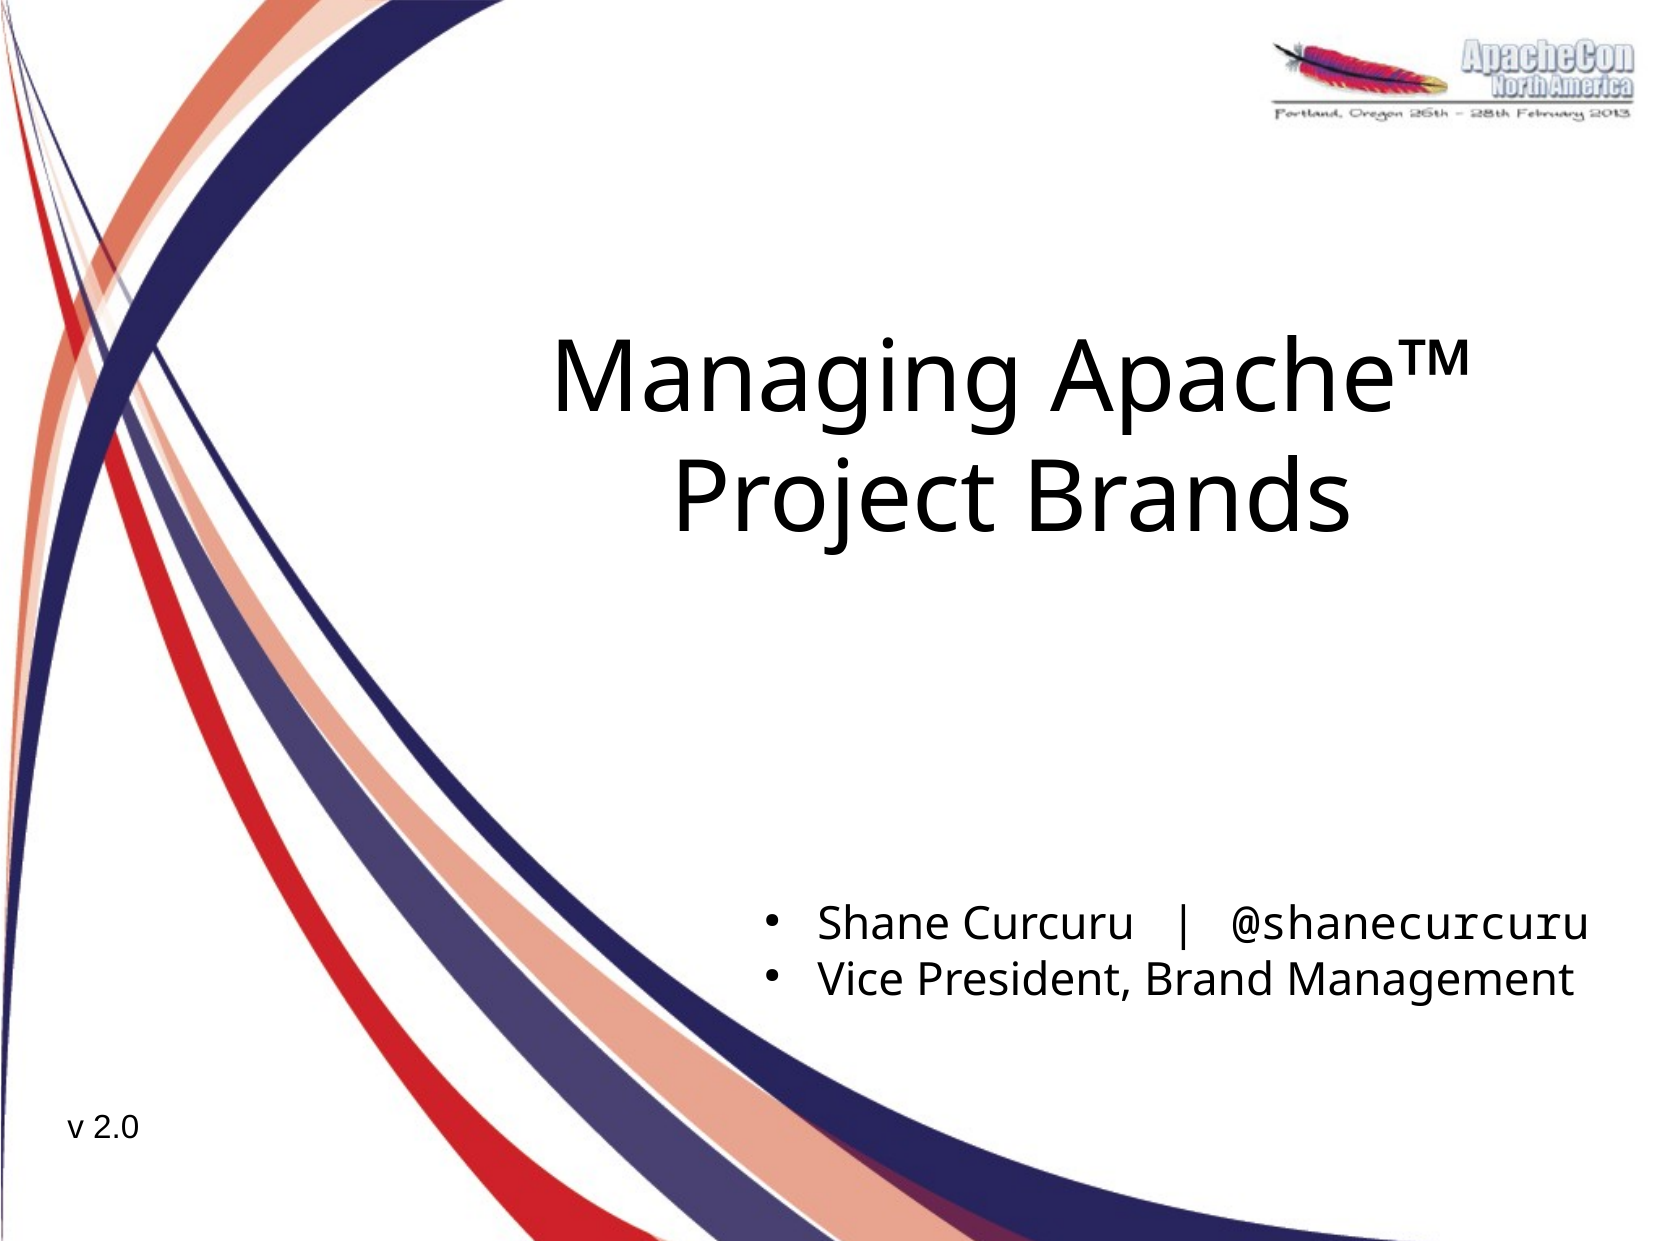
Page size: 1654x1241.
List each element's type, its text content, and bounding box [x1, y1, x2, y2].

title Managing Apache™ Project Brands [487, 300, 1538, 563]
picture [0, 0, 1654, 1241]
text_box Shane Curcuru | @shanecurcuru Vice President, Brand Management [738, 885, 1625, 1034]
text_box v 2.0 [59, 1096, 210, 1182]
